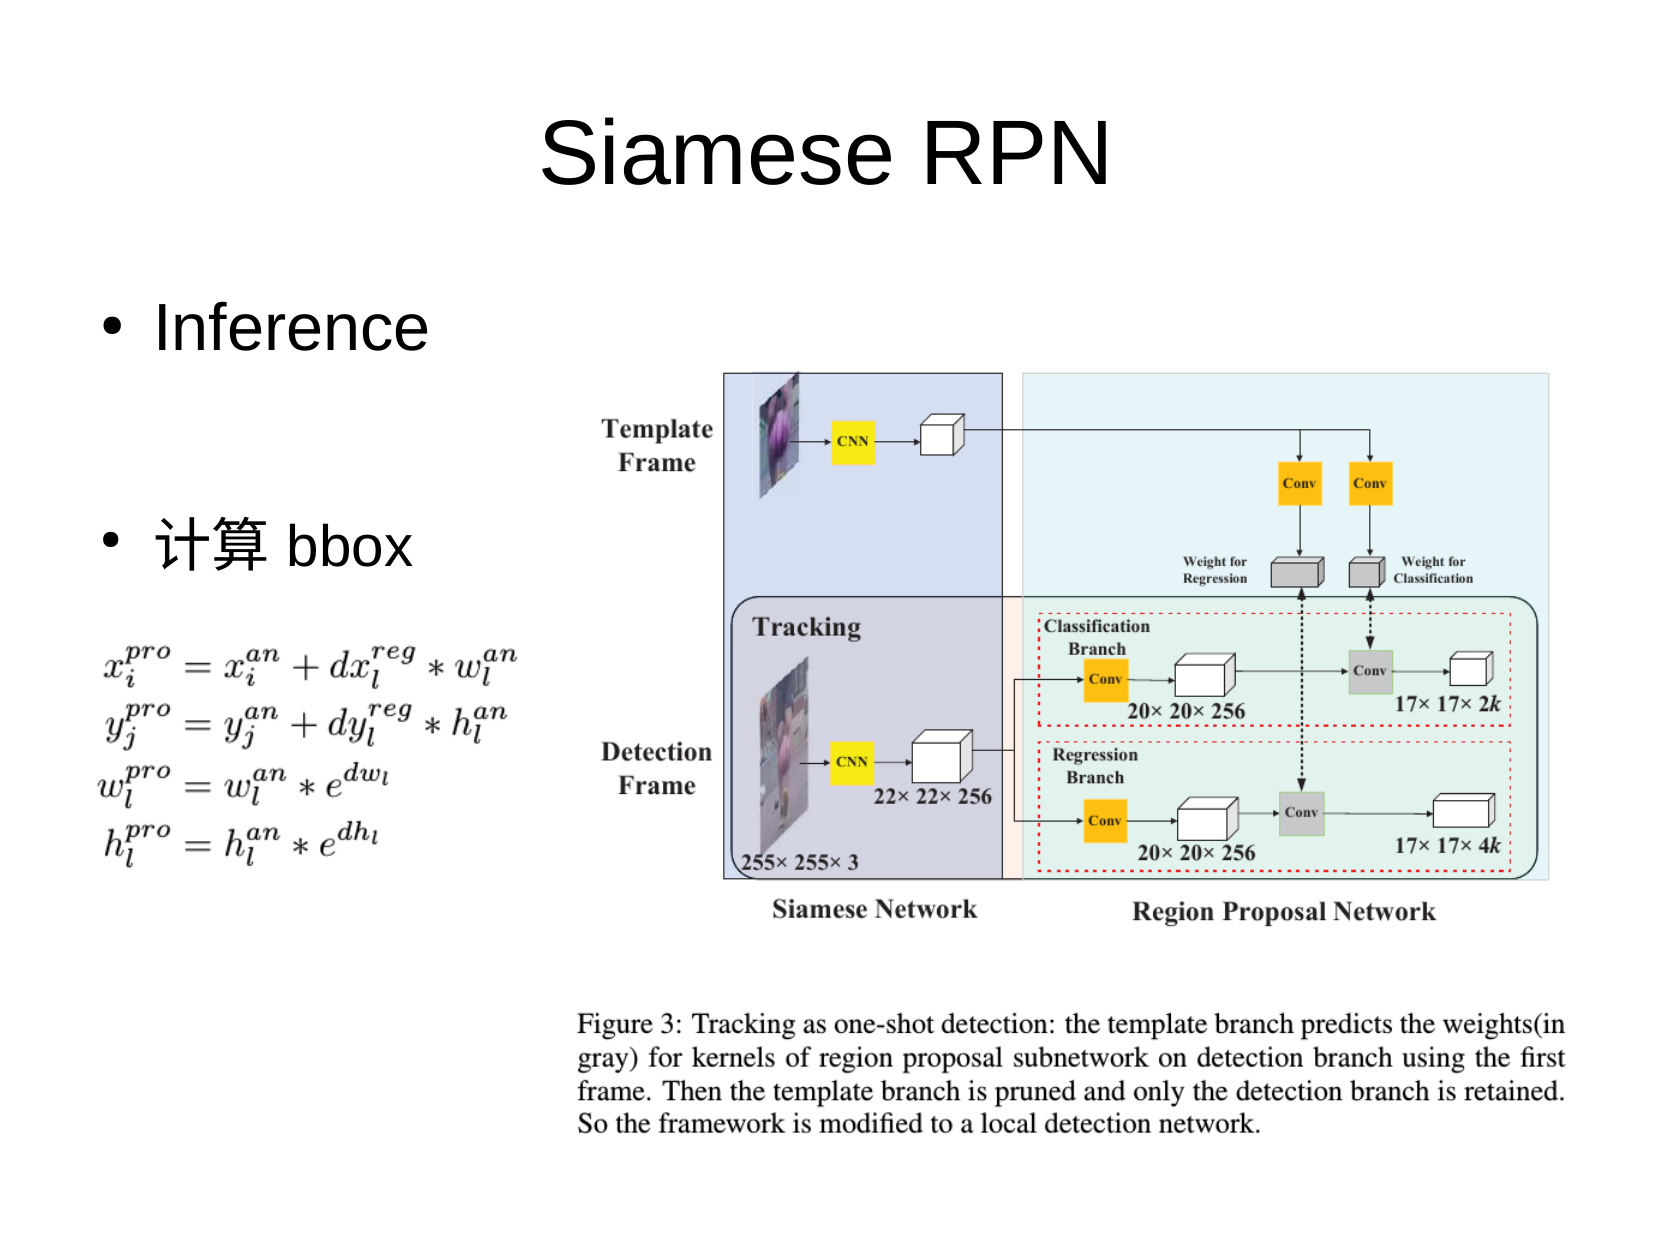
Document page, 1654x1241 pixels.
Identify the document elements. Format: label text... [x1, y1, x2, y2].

picture [566, 356, 1577, 1146]
title Siamese RPN [82, 49, 1571, 257]
list Inference 计算bbox [82, 290, 1571, 1170]
picture [81, 640, 536, 879]
